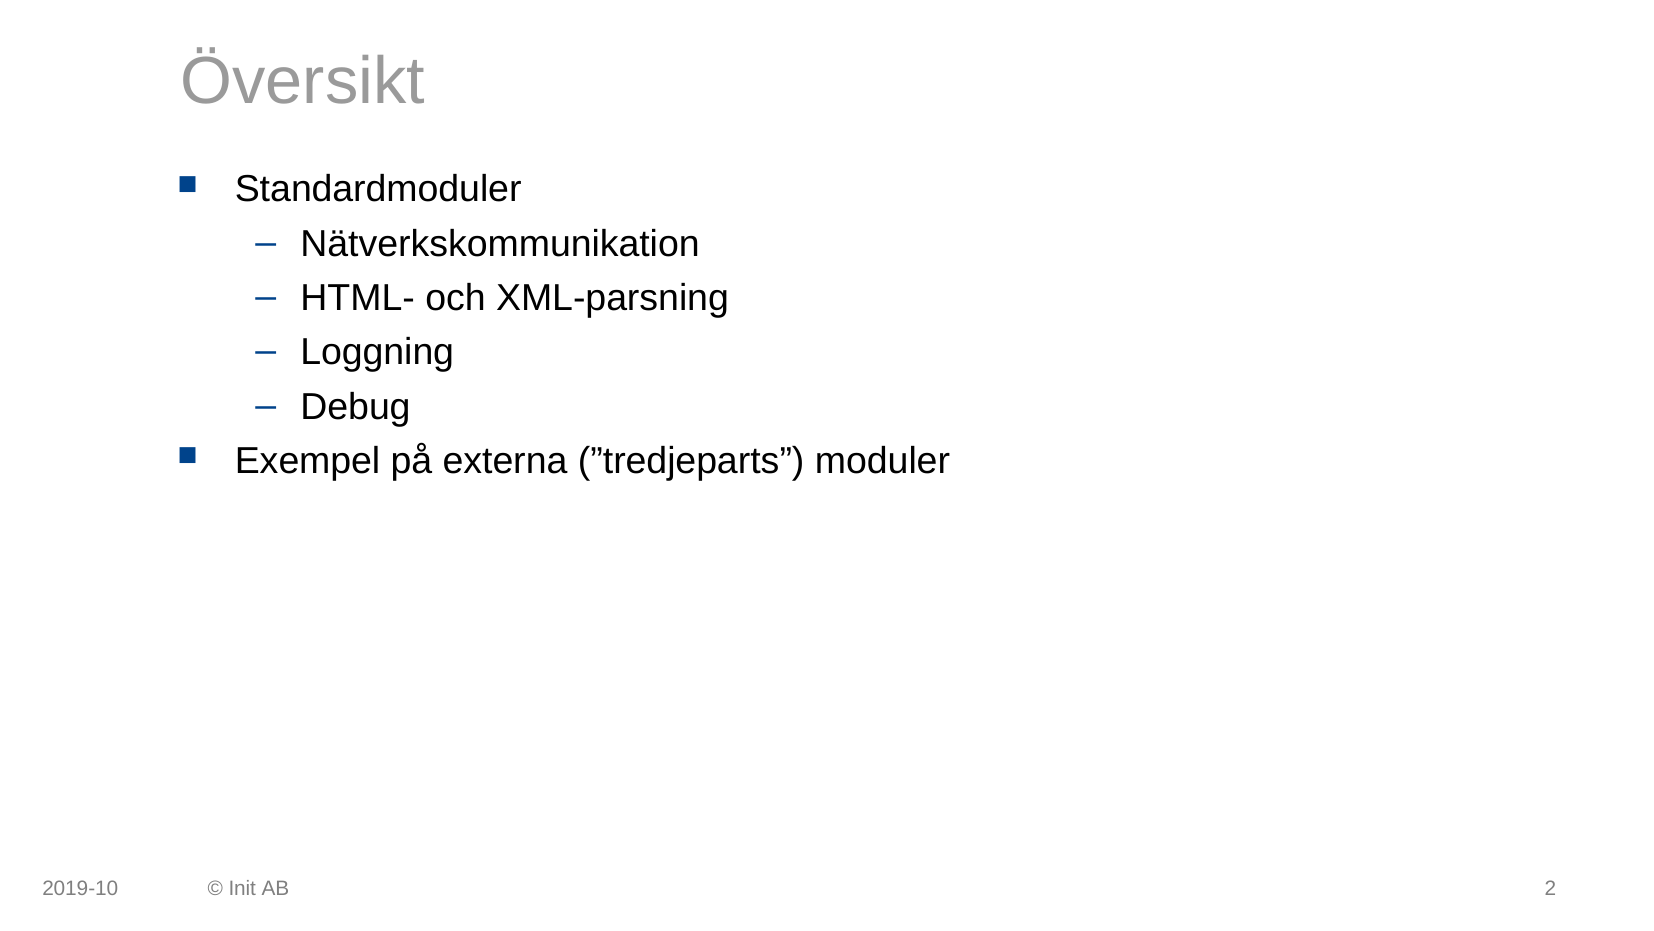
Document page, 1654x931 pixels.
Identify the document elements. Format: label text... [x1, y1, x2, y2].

text_box 2019-10 [27, 857, 166, 908]
text_box <nummer> [1488, 857, 1571, 908]
text_box Standardmoduler Nätverkskommunikation HTML- och XML-parsning Loggning Debug Exempel på externa (”tredjeparts”) moduler [165, 156, 1489, 796]
text_box Översikt [165, 0, 1489, 125]
text_box © Init AB [192, 857, 1461, 908]
